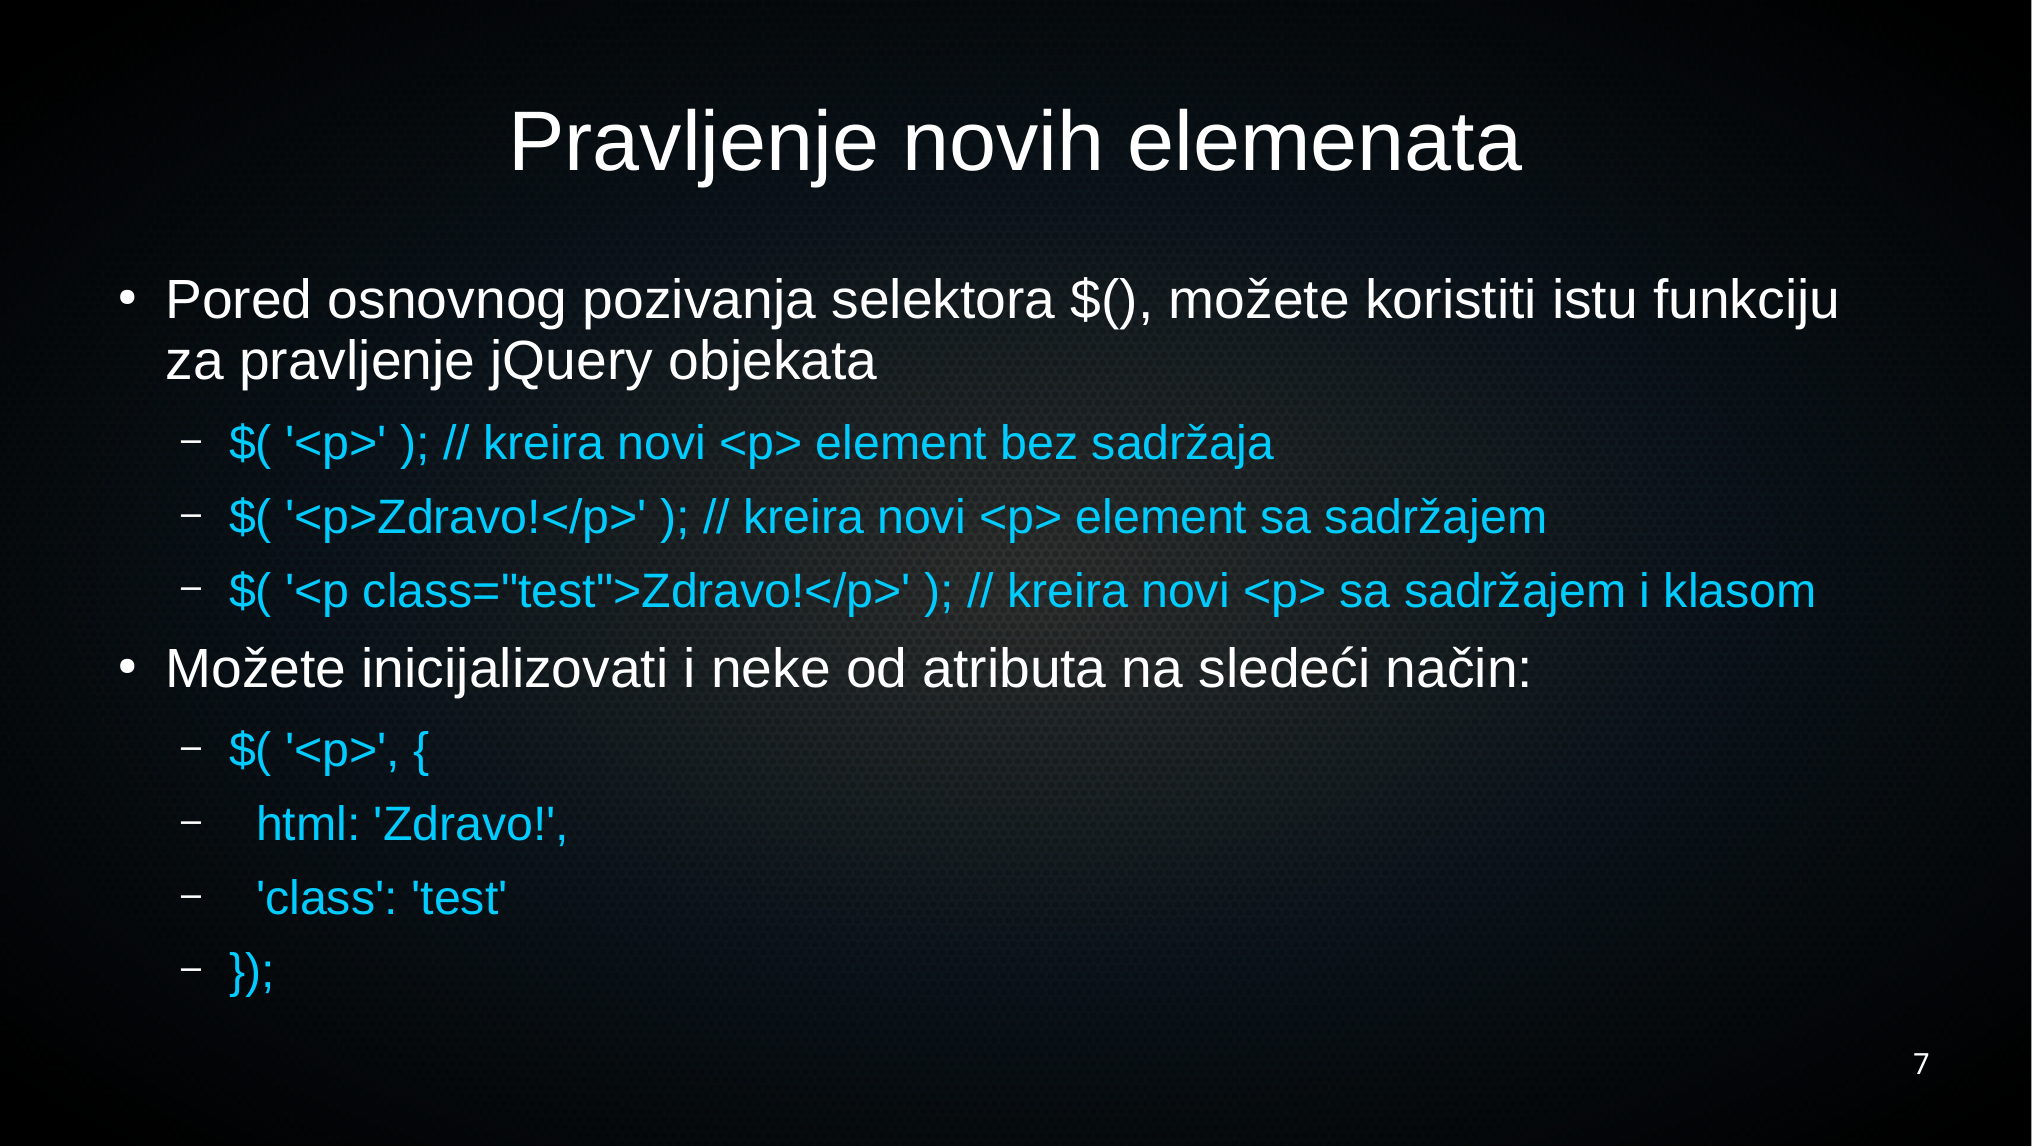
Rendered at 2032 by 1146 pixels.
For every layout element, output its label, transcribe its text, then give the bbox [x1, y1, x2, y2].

picture [0, 0, 2032, 1146]
list Pored osnovnog pozivanja selektora $(), možete koristiti istu funkciju za pravljenje jQuery objekata $( '<p>' ); // kreira novi <p> element bez sadržaja $( '<p>Zdravo!</p>' ); // kreira novi <p> element sa sadržajem $( '<p class="test">Zdravo!</p>' ); // kreira novi <p> sa sadržajem i klasom Možete inicijalizovati i neke od atributa na sledeći način: $( '<p>', { html: 'Zdravo!', 'class': 'test' }); [101, 268, 1890, 1004]
title Pravljenje novih elemenata [101, 45, 1930, 237]
